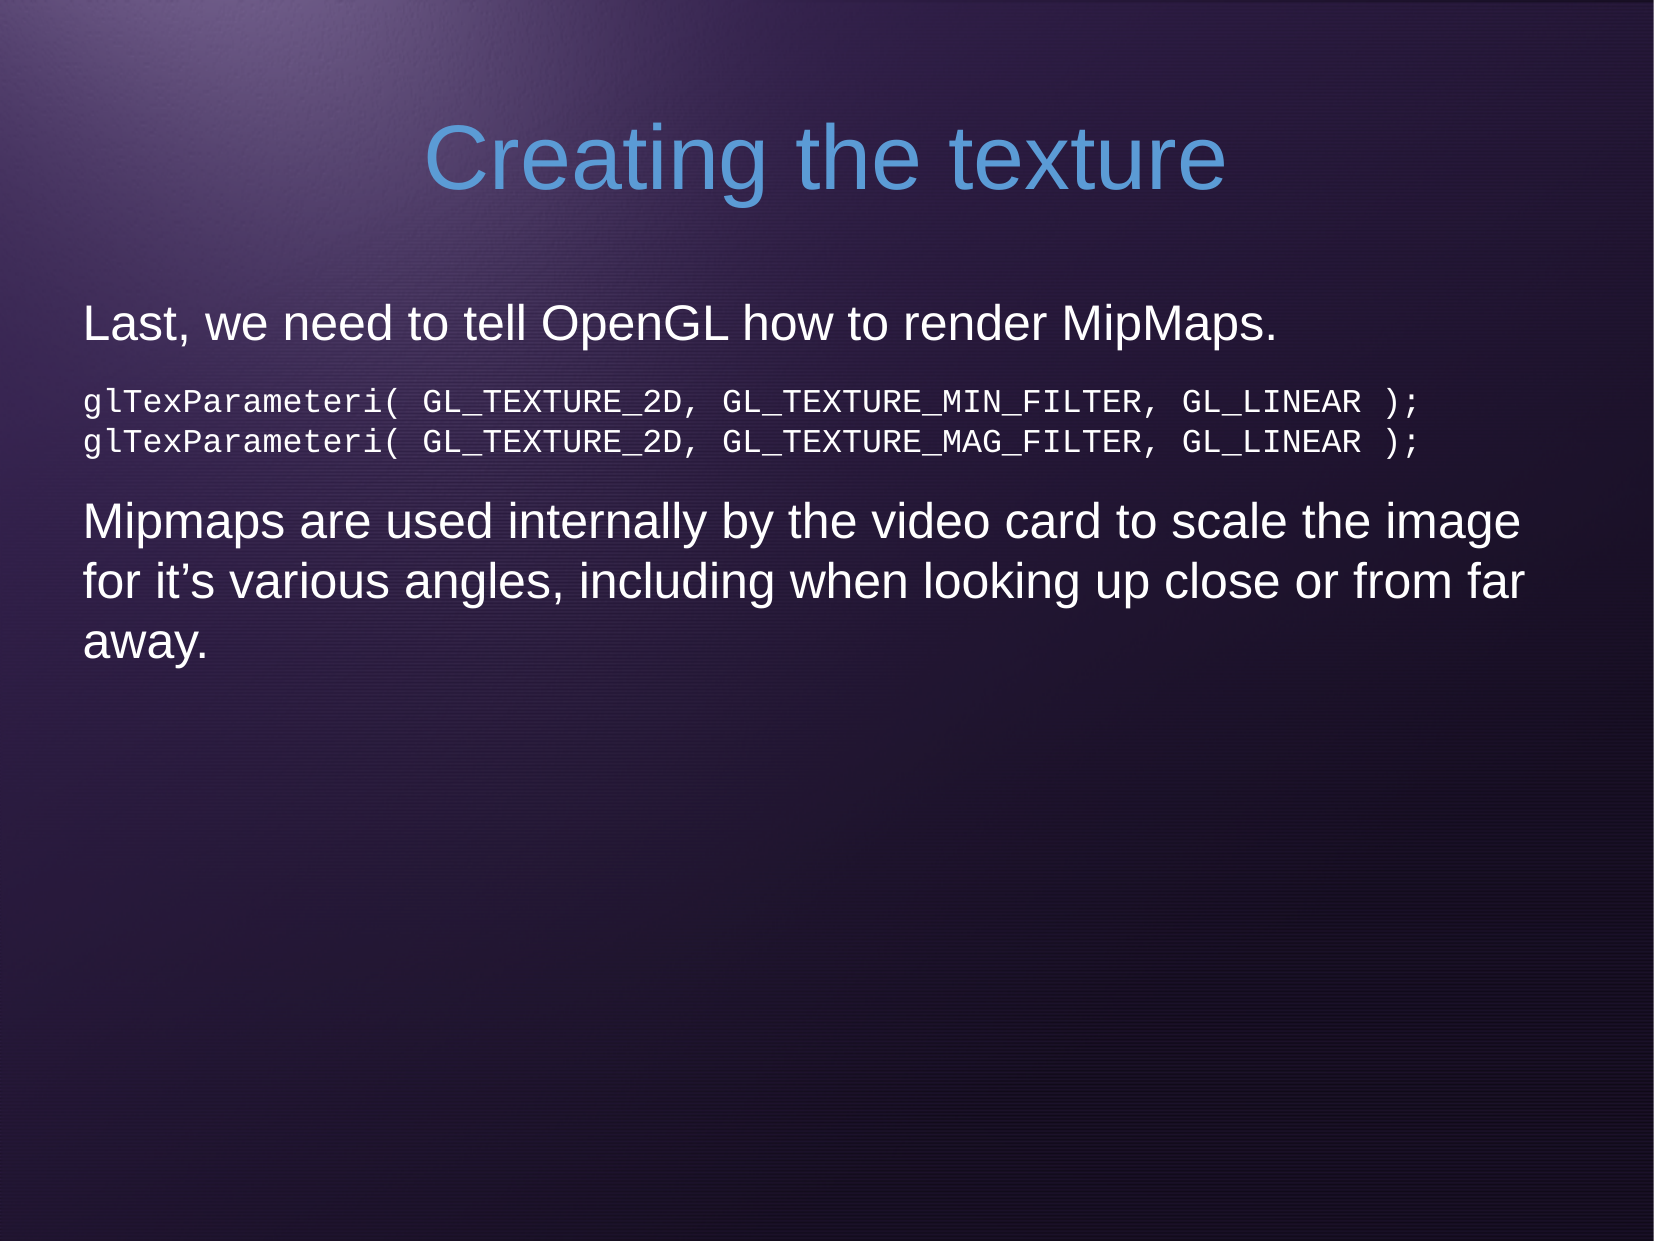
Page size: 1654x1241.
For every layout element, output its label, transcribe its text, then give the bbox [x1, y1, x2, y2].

list Last, we need to tell OpenGL how to render MipMaps. glTexParameteri( GL_TEXTURE_2D, GL_TEXTURE_MIN_FILTER, GL_LINEAR ); glTexParameteri( GL_TEXTURE_2D, GL_TEXTURE_MAG_FILTER, GL_LINEAR ); Mipmaps are used internally by the video card to scale the image for it’s various angles, including when looking up close or from far away. [82, 290, 1571, 1010]
picture [0, 0, 1654, 1241]
title Creating the texture [82, 49, 1571, 257]
